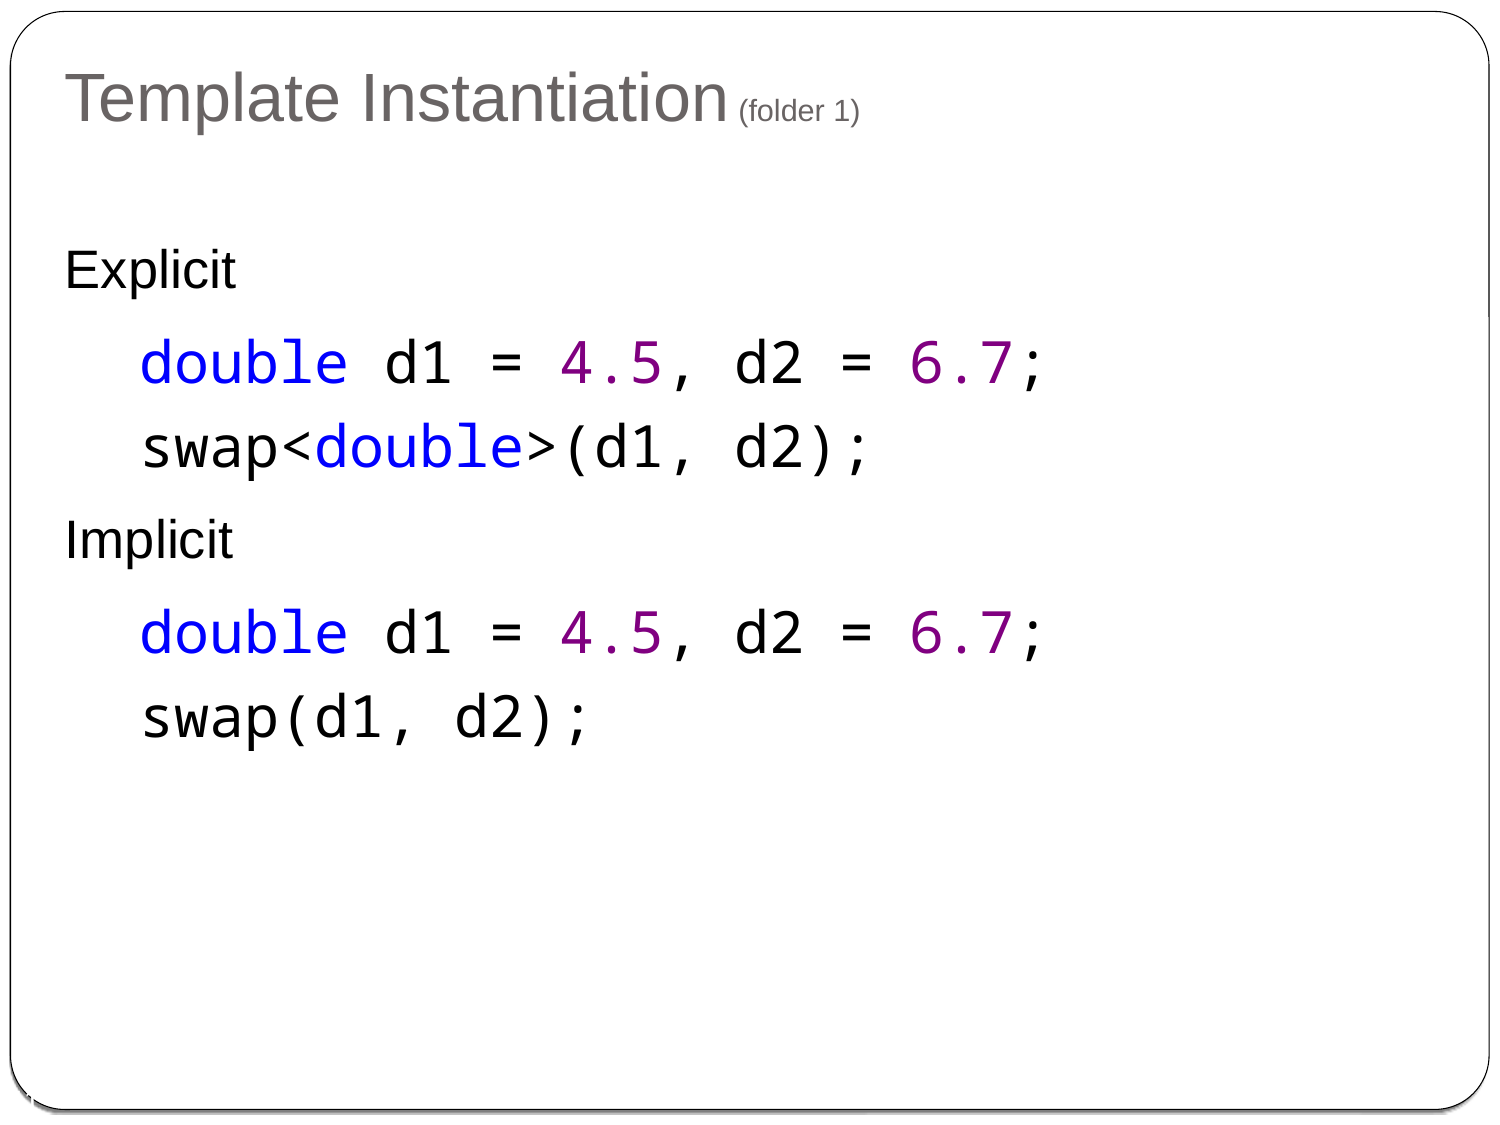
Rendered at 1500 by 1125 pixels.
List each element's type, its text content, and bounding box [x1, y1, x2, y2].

list Explicit double d1 = 4.5, d2 = 6.7; swap<double>(d1, d2); Implicit double d1 = 4.5, d2 = 6.7; swap(d1, d2); [50, 149, 1450, 1088]
title Template Instantiation (folder 1) [50, 45, 1450, 149]
slide_number <number> [0, 1074, 50, 1125]
